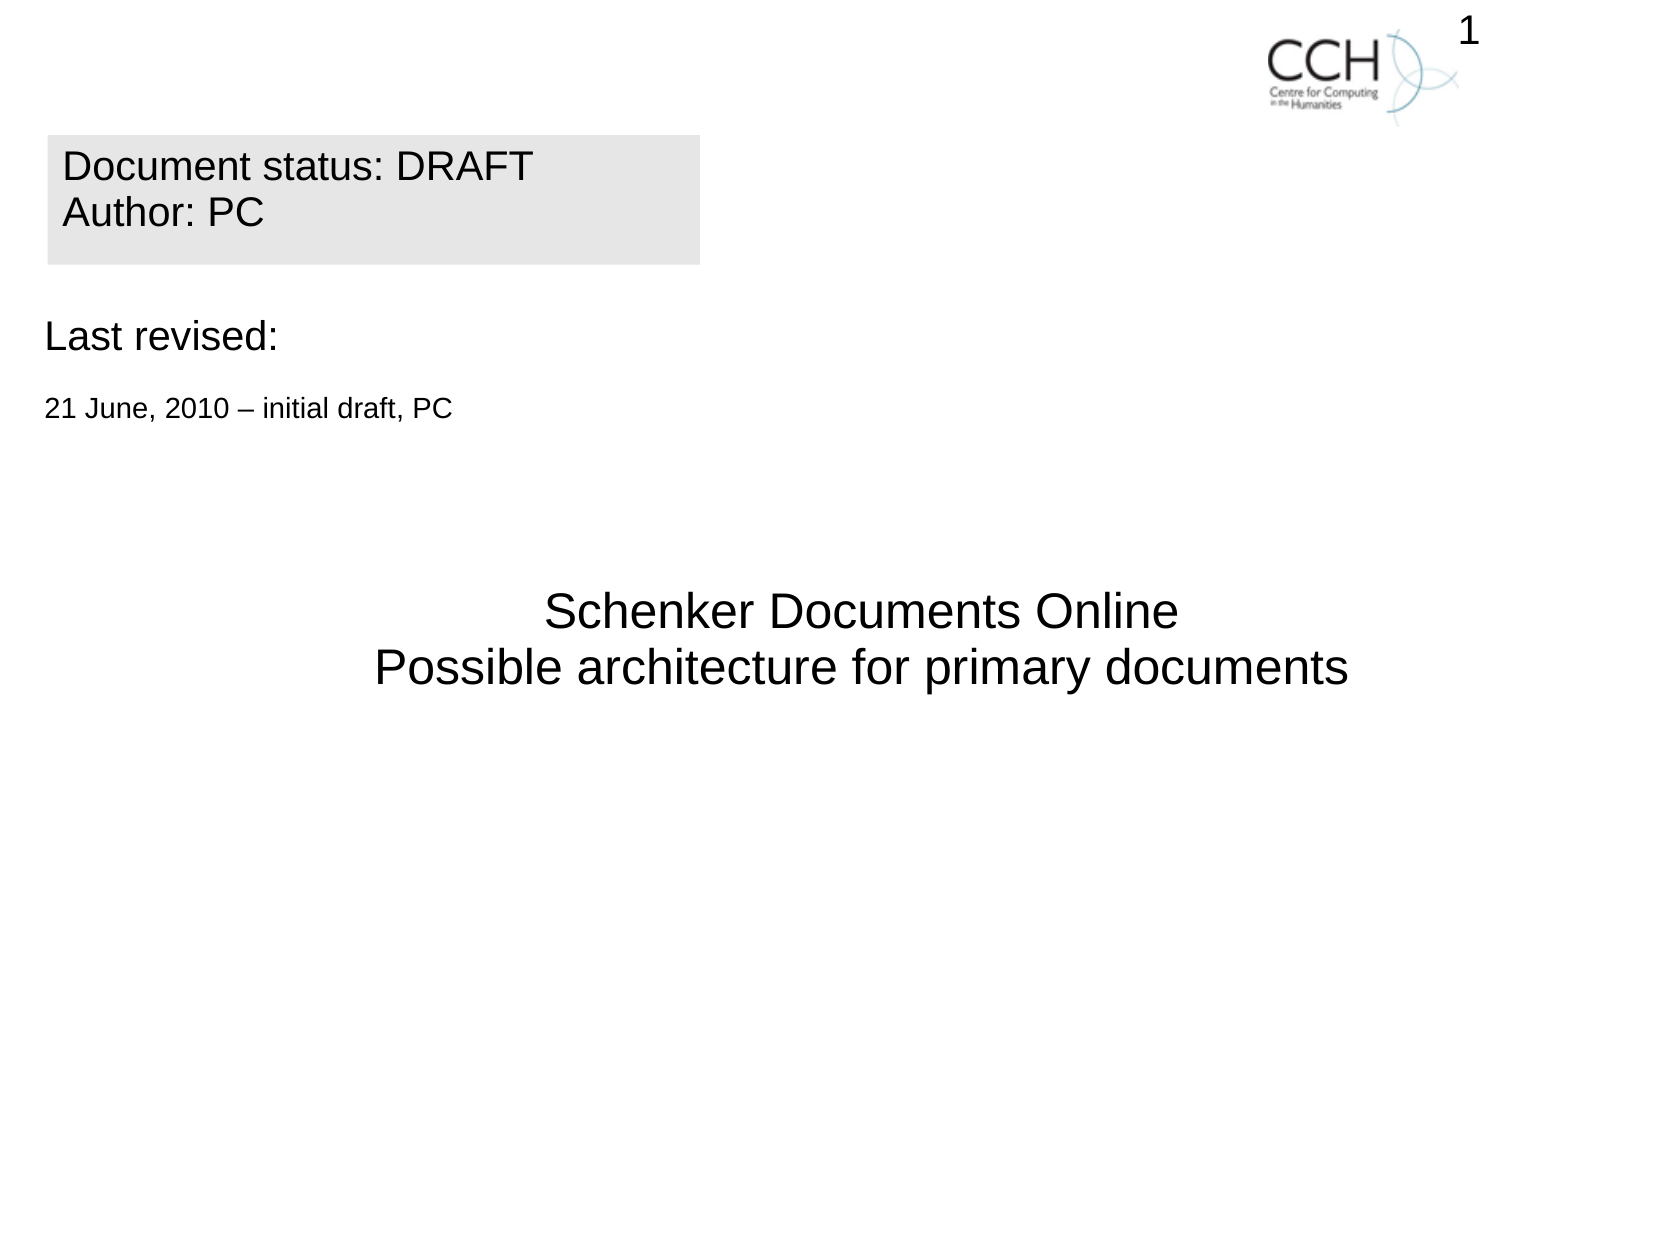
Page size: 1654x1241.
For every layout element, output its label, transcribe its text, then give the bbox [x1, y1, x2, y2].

text_box <number> [1442, 0, 1654, 79]
picture [1268, 29, 1459, 127]
text_box Last revised: 21 June, 2010 – initial draft, PC [29, 305, 709, 465]
text_box Document status: DRAFT Author: PC [47, 135, 700, 265]
text_box Schenker Documents Online Possible architecture for primary documents [306, 576, 1418, 730]
